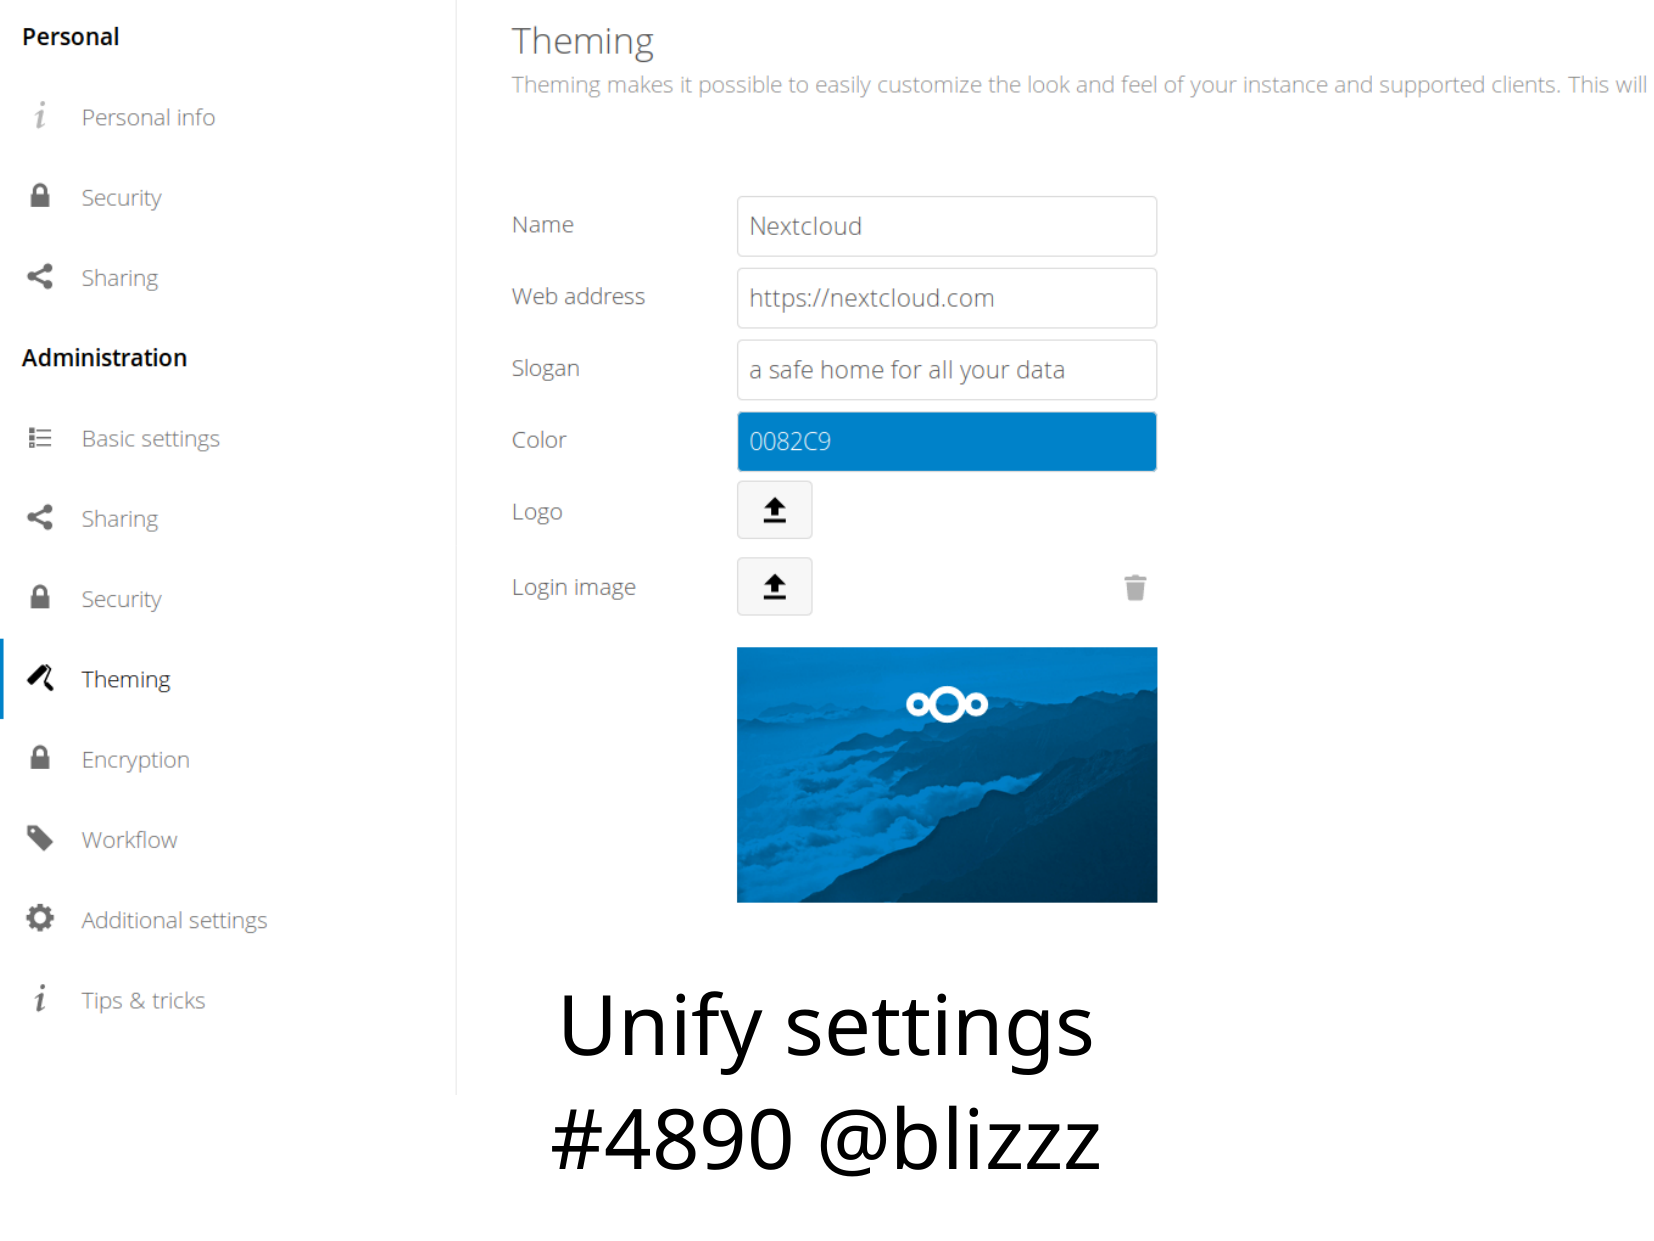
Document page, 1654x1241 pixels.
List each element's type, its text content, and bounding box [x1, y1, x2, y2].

picture [0, 0, 1653, 1096]
title Unify settings #4890 @blizzz [82, 967, 1572, 1194]
